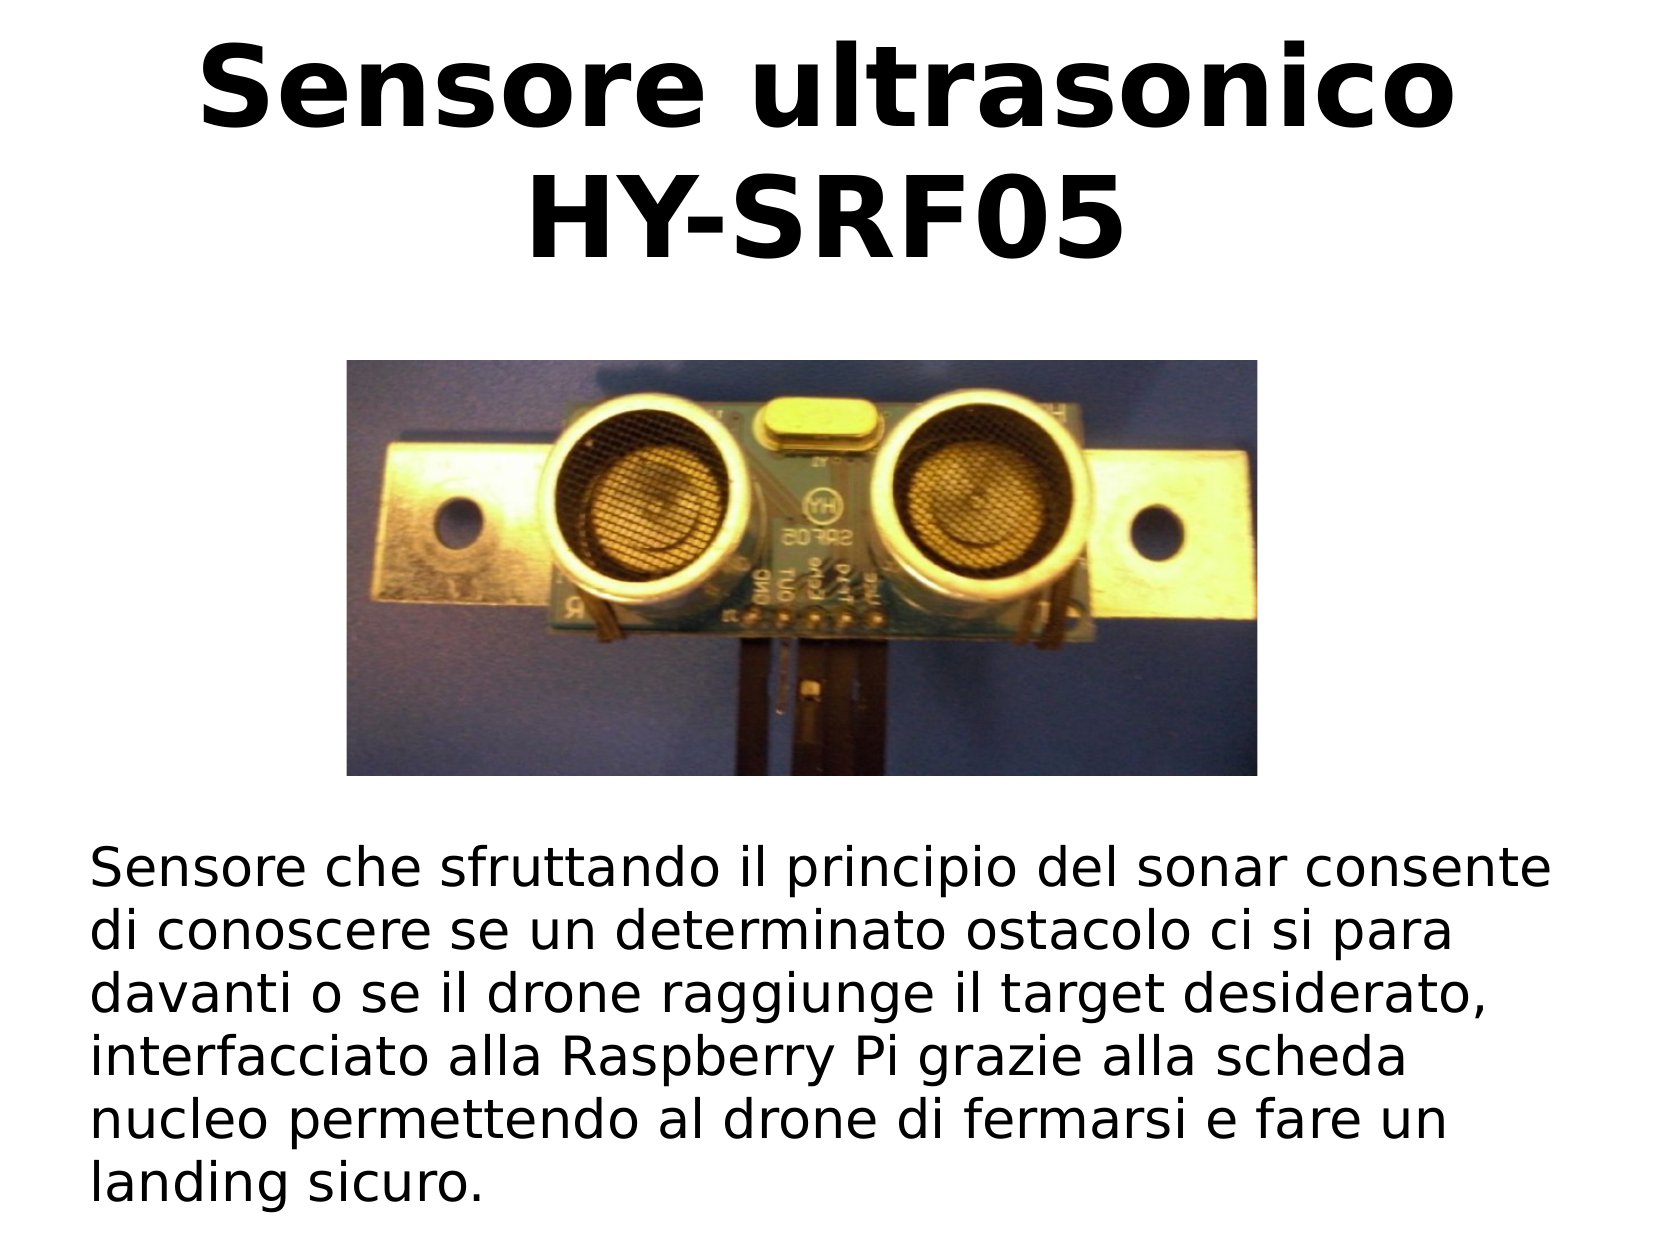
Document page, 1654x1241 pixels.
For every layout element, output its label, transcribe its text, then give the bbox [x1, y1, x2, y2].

text_box Sensore che sfruttando il principio del sonar consente di conoscere se un determinato ostacolo ci si para davanti o se il drone raggiunge il target desiderato, interfacciato alla Raspberry Pi grazie alla scheda nucleo permettendo al drone di fermarsi e fare un landing sicuro. [75, 828, 1591, 1222]
title Sensore ultrasonico HY-SRF05 [82, 21, 1571, 285]
picture [346, 360, 1258, 776]
